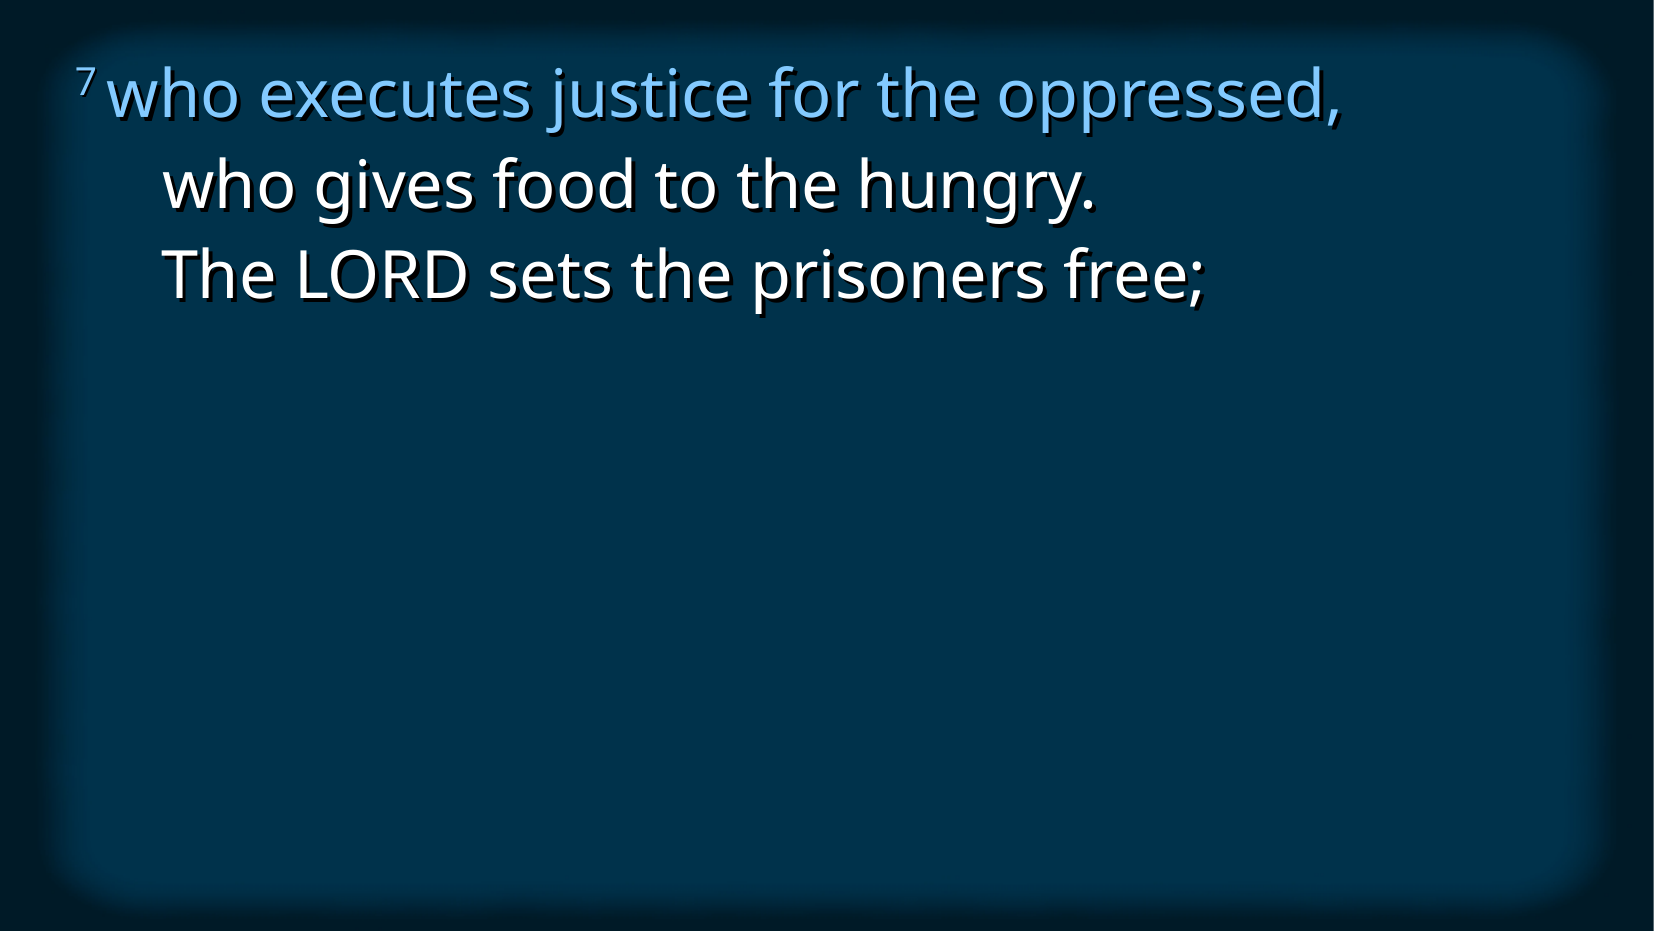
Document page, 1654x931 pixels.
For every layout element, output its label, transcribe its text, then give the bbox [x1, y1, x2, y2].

text_box 7 who executes justice for the oppressed, who gives food to the hungry. The LORD sets the prisoners free; [60, 38, 1561, 346]
picture [0, 0, 1654, 931]
